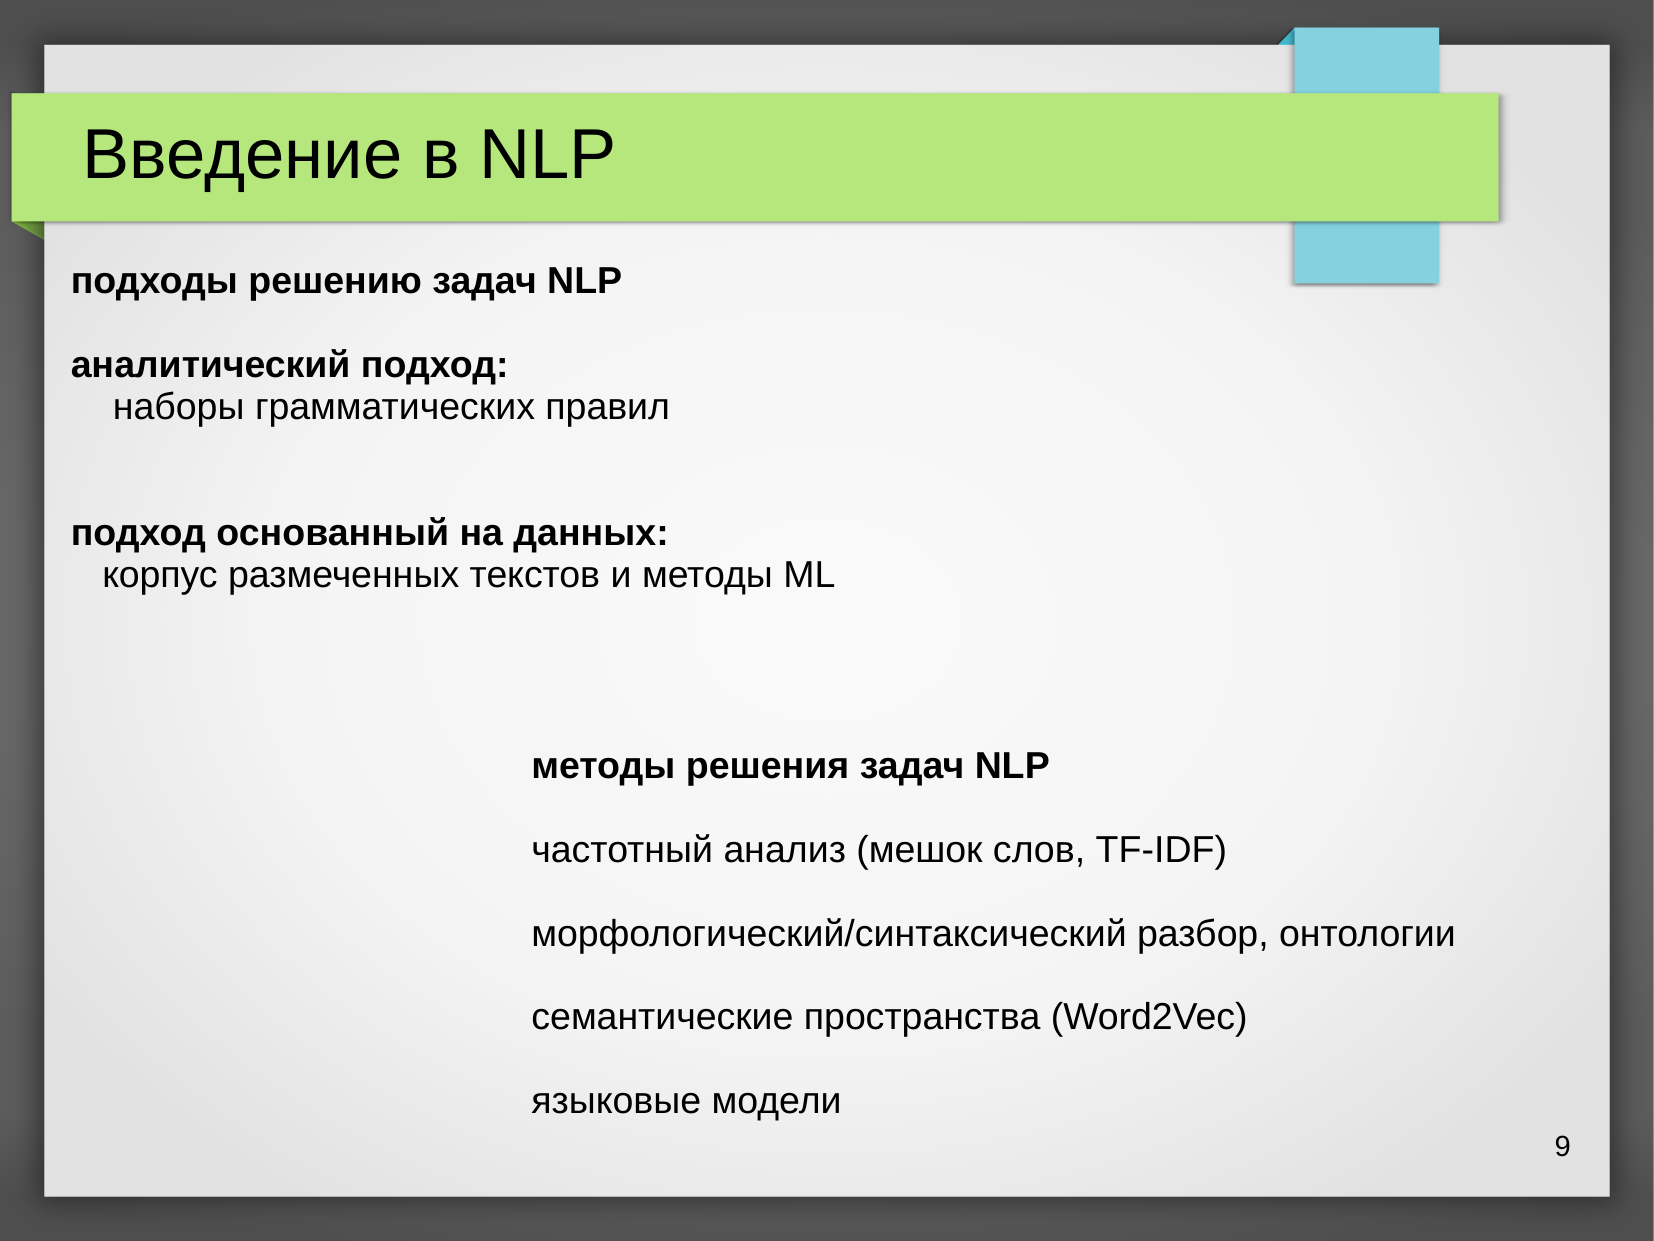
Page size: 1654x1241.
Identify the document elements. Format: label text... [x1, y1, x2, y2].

text_box методы решения задач NLP частотный анализ (мешок слов, TF-IDF) морфологический/синтаксический разбор, онтологии семантические пространства (Word2Vec) языковые модели [531, 744, 1583, 1165]
text_box подходы решению задач NLP аналитический подход: наборы грамматических правил подход основанный на данных: корпус размеченных текстов и методы ML [70, 259, 969, 638]
picture [0, 0, 1654, 1241]
title Введение в NLP [82, 113, 1406, 194]
